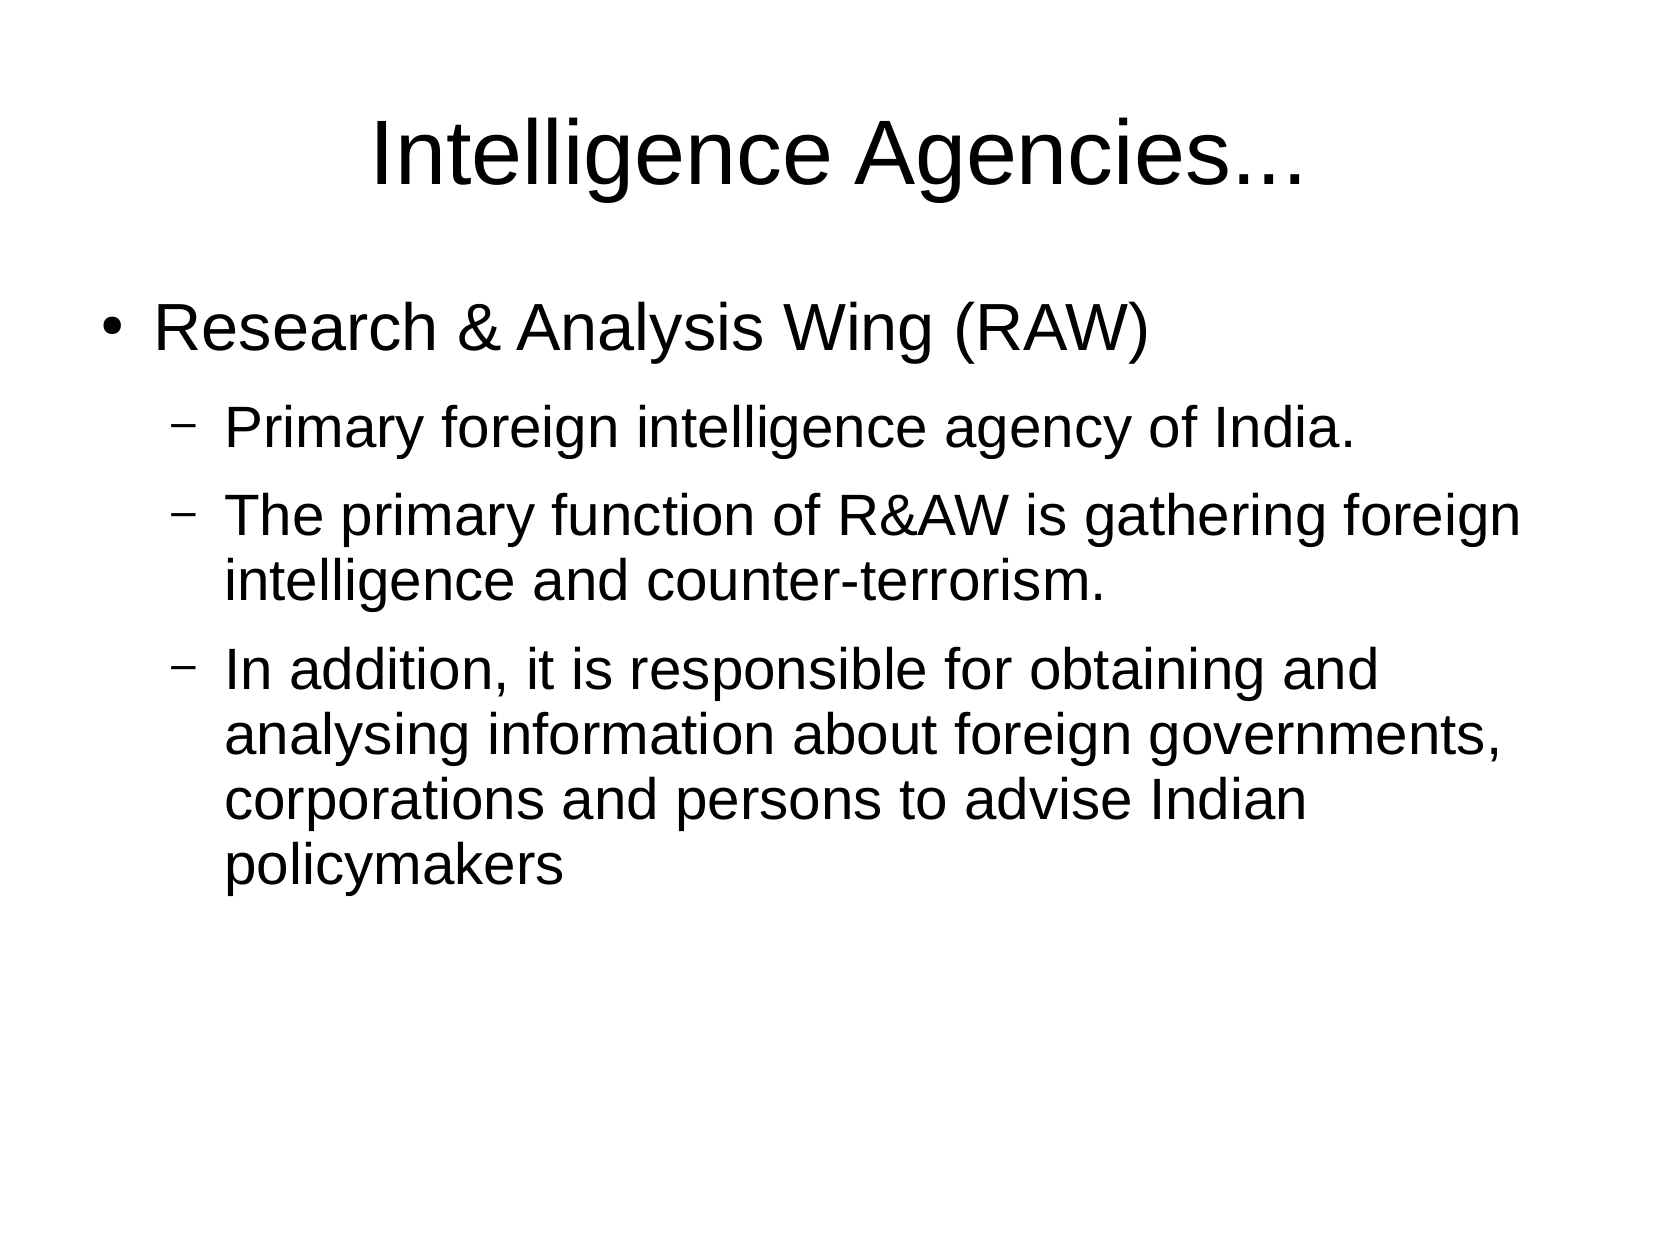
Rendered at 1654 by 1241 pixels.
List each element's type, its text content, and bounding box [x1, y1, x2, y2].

title Intelligence Agencies... [82, 49, 1571, 257]
list Research & Analysis Wing (RAW) Primary foreign intelligence agency of India. The primary function of R&AW is gathering foreign intelligence and counter-terrorism. In addition, it is responsible for obtaining and analysing information about foreign governments, corporations and persons to advise Indian policymakers [82, 290, 1571, 1010]
